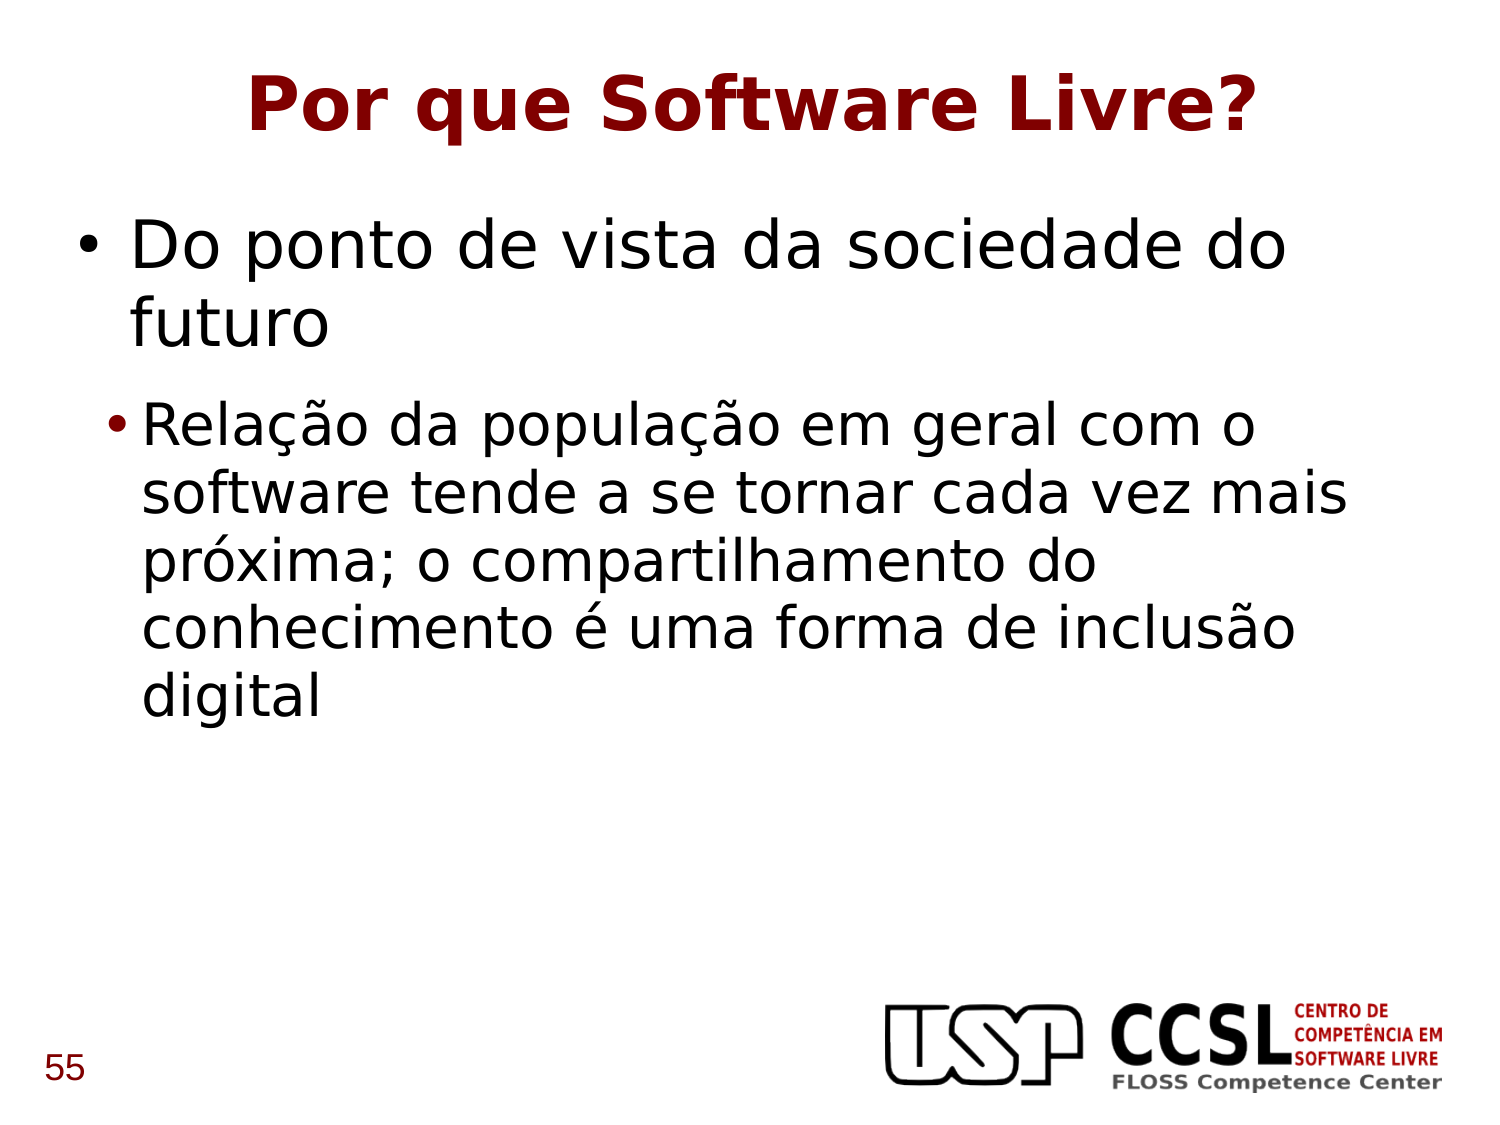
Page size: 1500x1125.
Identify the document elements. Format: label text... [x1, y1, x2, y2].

list Do ponto de vista da sociedade do futuro Relação da população em geral com o software tende a se tornar cada vez mais próxima; o compartilhamento do conhecimento é uma forma de inclusão digital [59, 206, 1447, 950]
picture [885, 1003, 1442, 1093]
title Por que Software Livre? [59, 29, 1447, 180]
